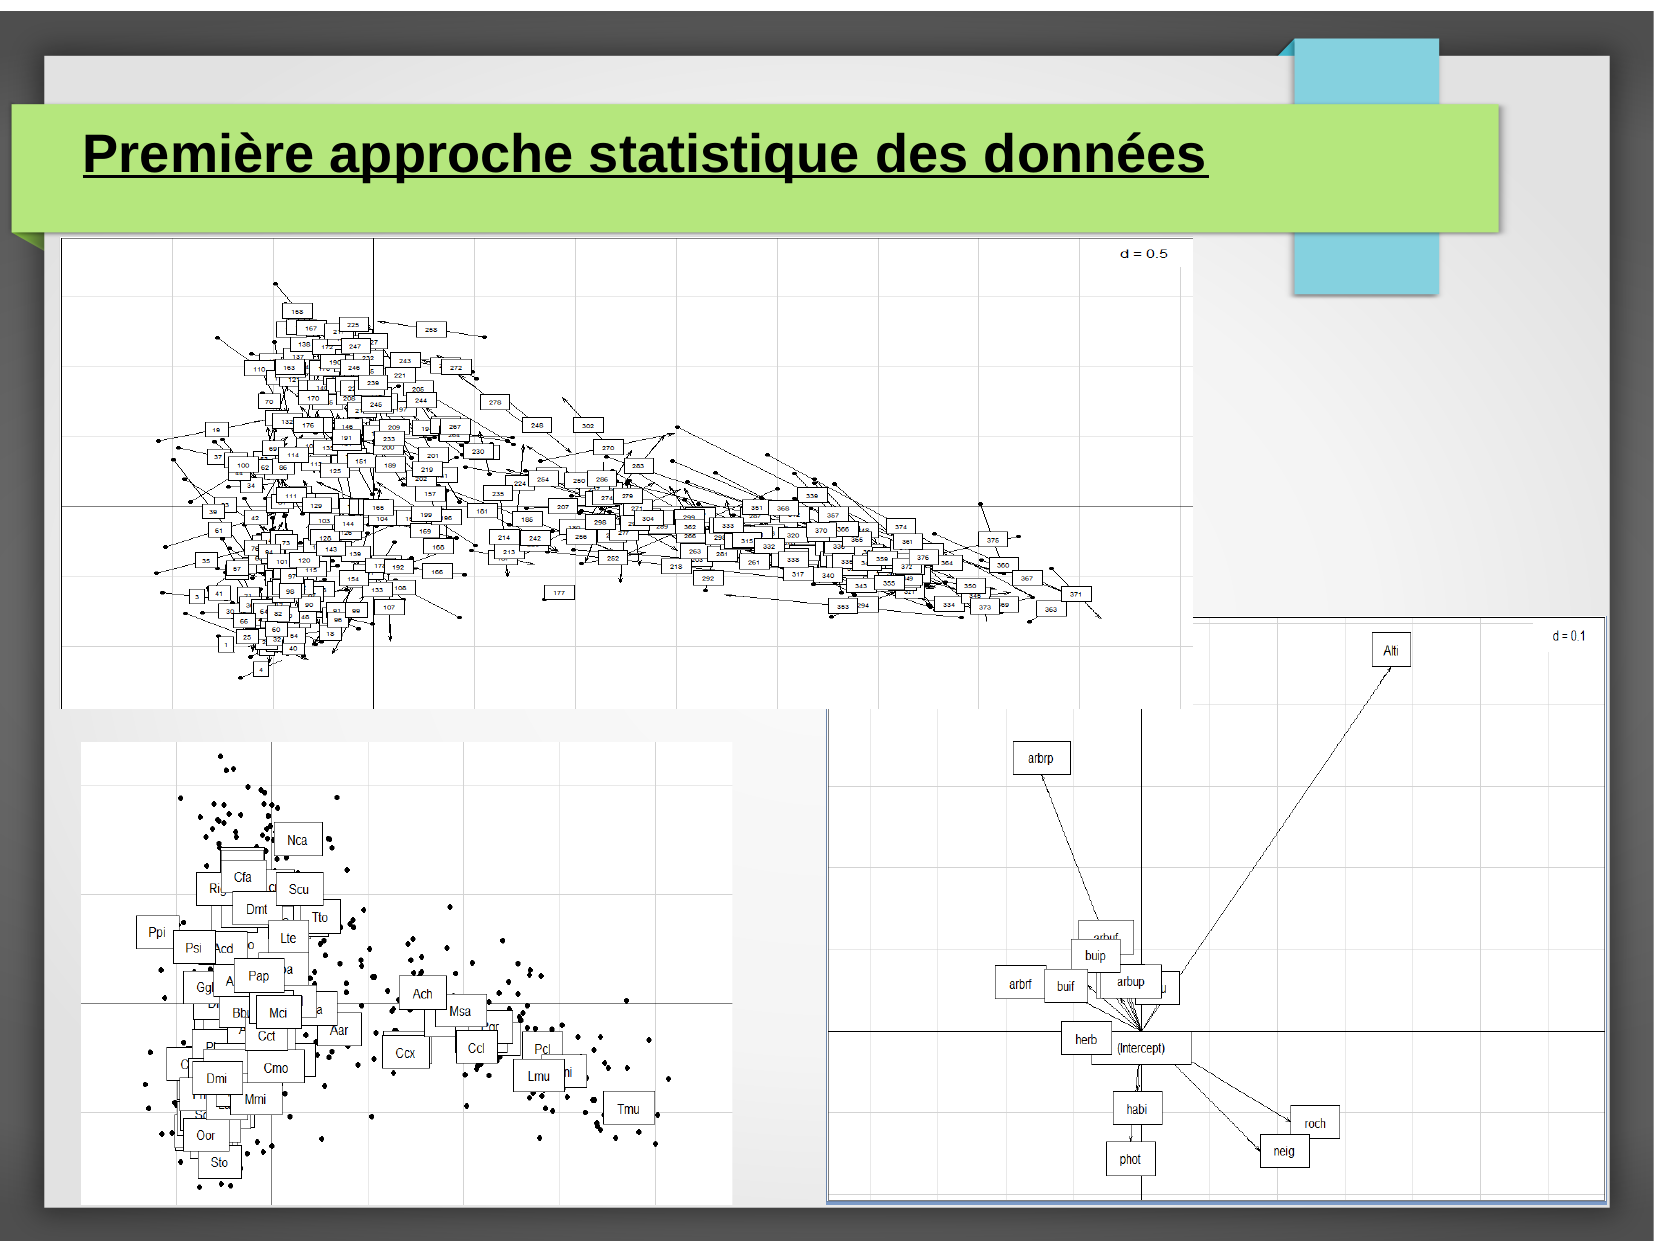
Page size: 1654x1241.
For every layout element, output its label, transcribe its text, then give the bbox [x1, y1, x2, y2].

picture [0, 11, 1654, 1241]
title Première approche statistique des données [82, 94, 1264, 213]
